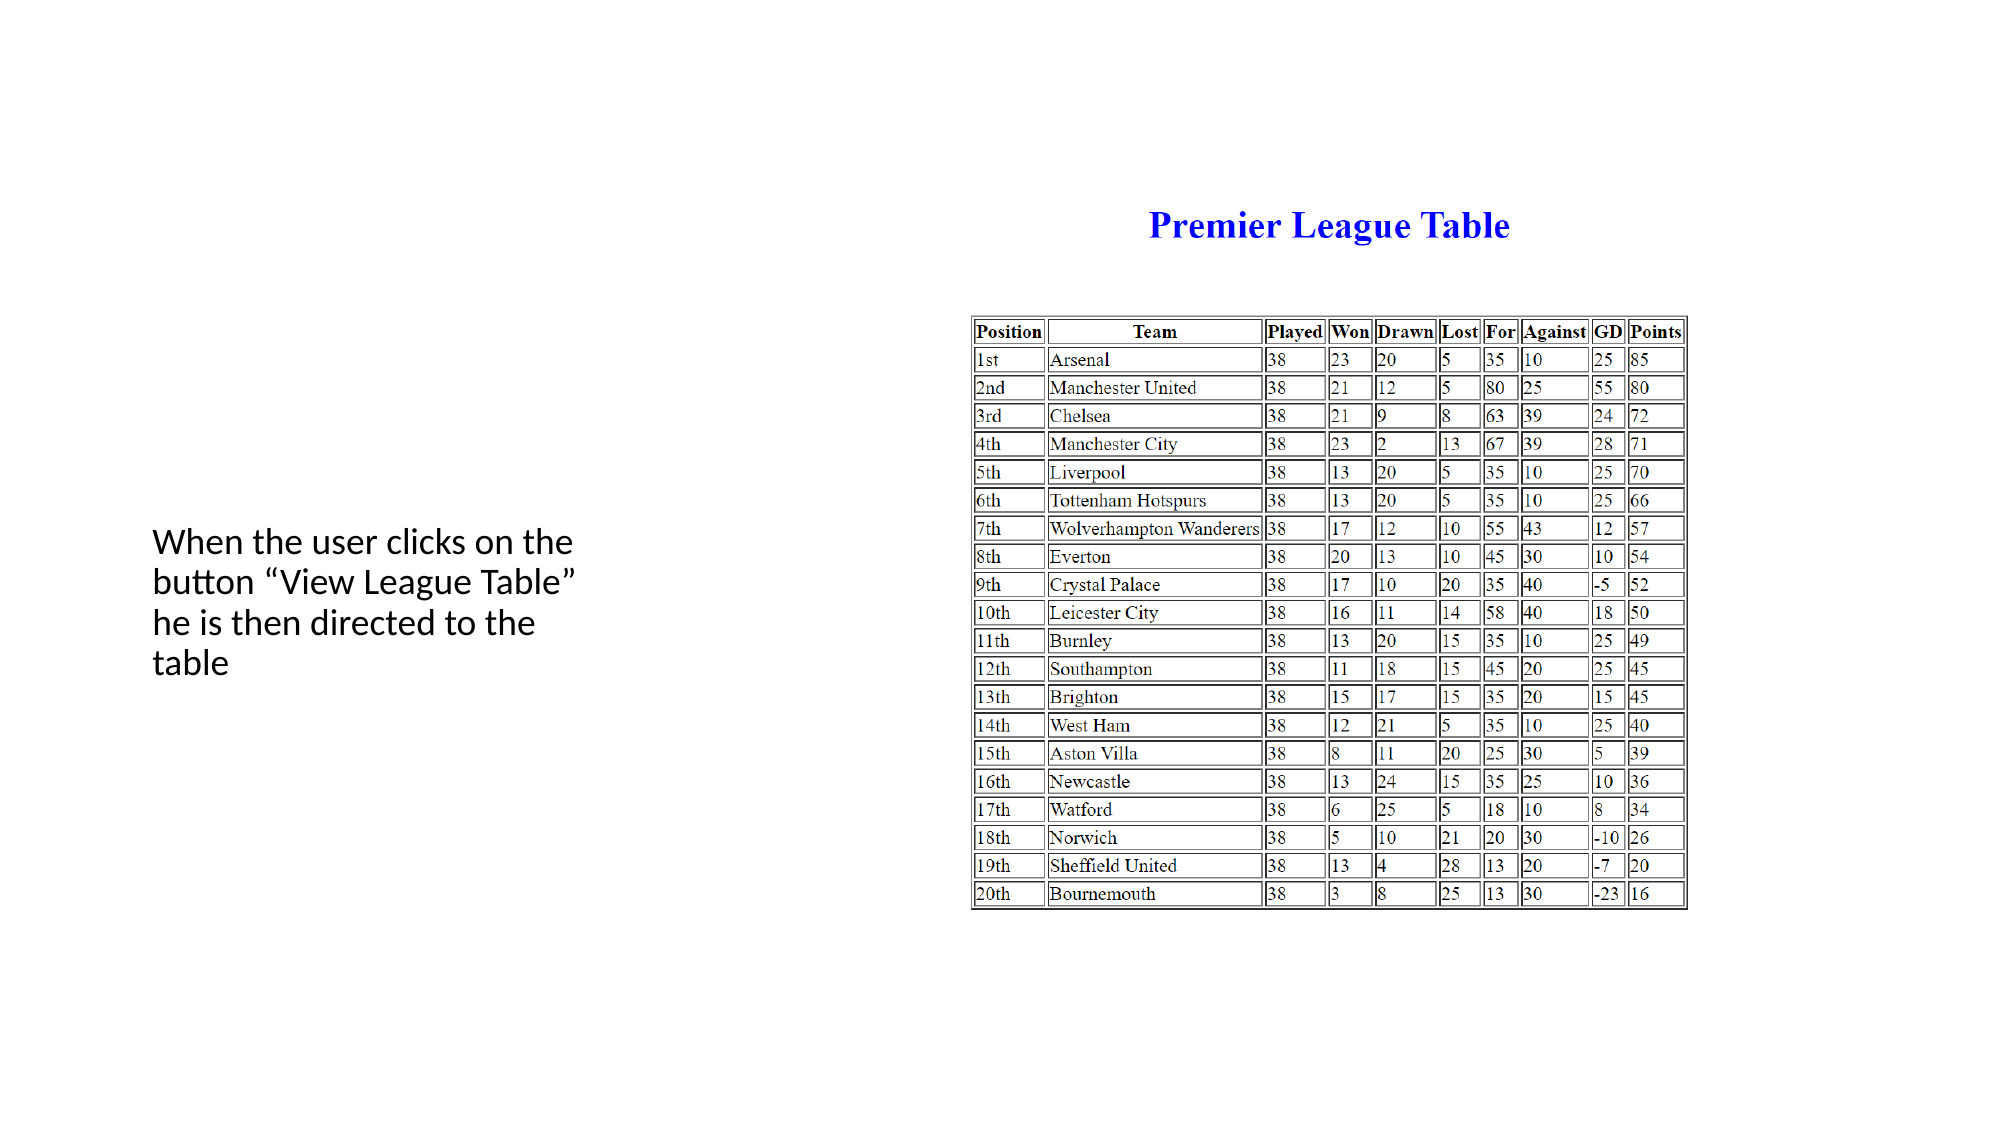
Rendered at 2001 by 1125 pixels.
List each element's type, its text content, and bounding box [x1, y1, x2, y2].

picture [862, 210, 1731, 916]
list When the user clicks on the button “View League Table” he is then directed to the table [137, 514, 592, 1021]
